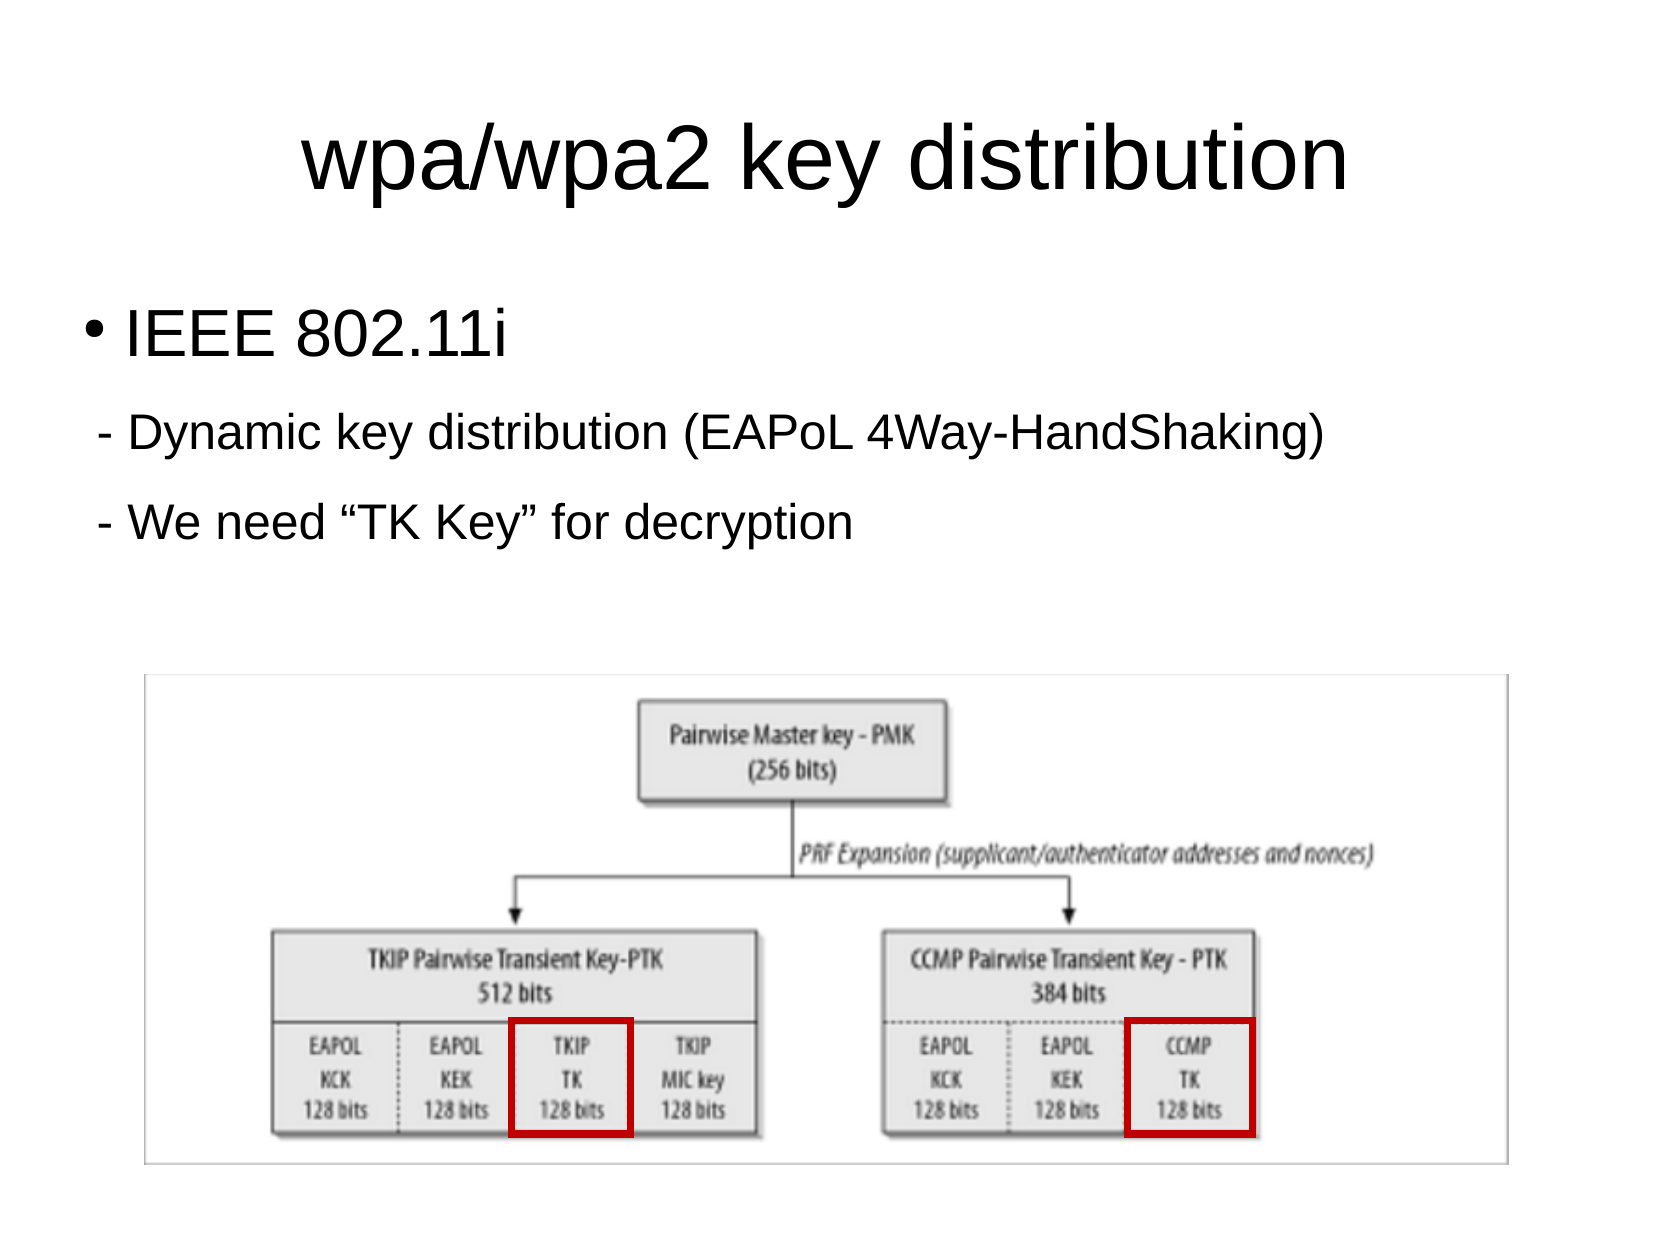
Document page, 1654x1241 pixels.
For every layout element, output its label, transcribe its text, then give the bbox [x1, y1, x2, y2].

picture [144, 674, 1509, 1165]
title wpa/wpa2 key distribution [82, 49, 1571, 257]
list IEEE 802.11i - Dynamic key distribution (EAPoL 4Way-HandShaking) - We need “TK Key” for decryption [82, 290, 1571, 1010]
